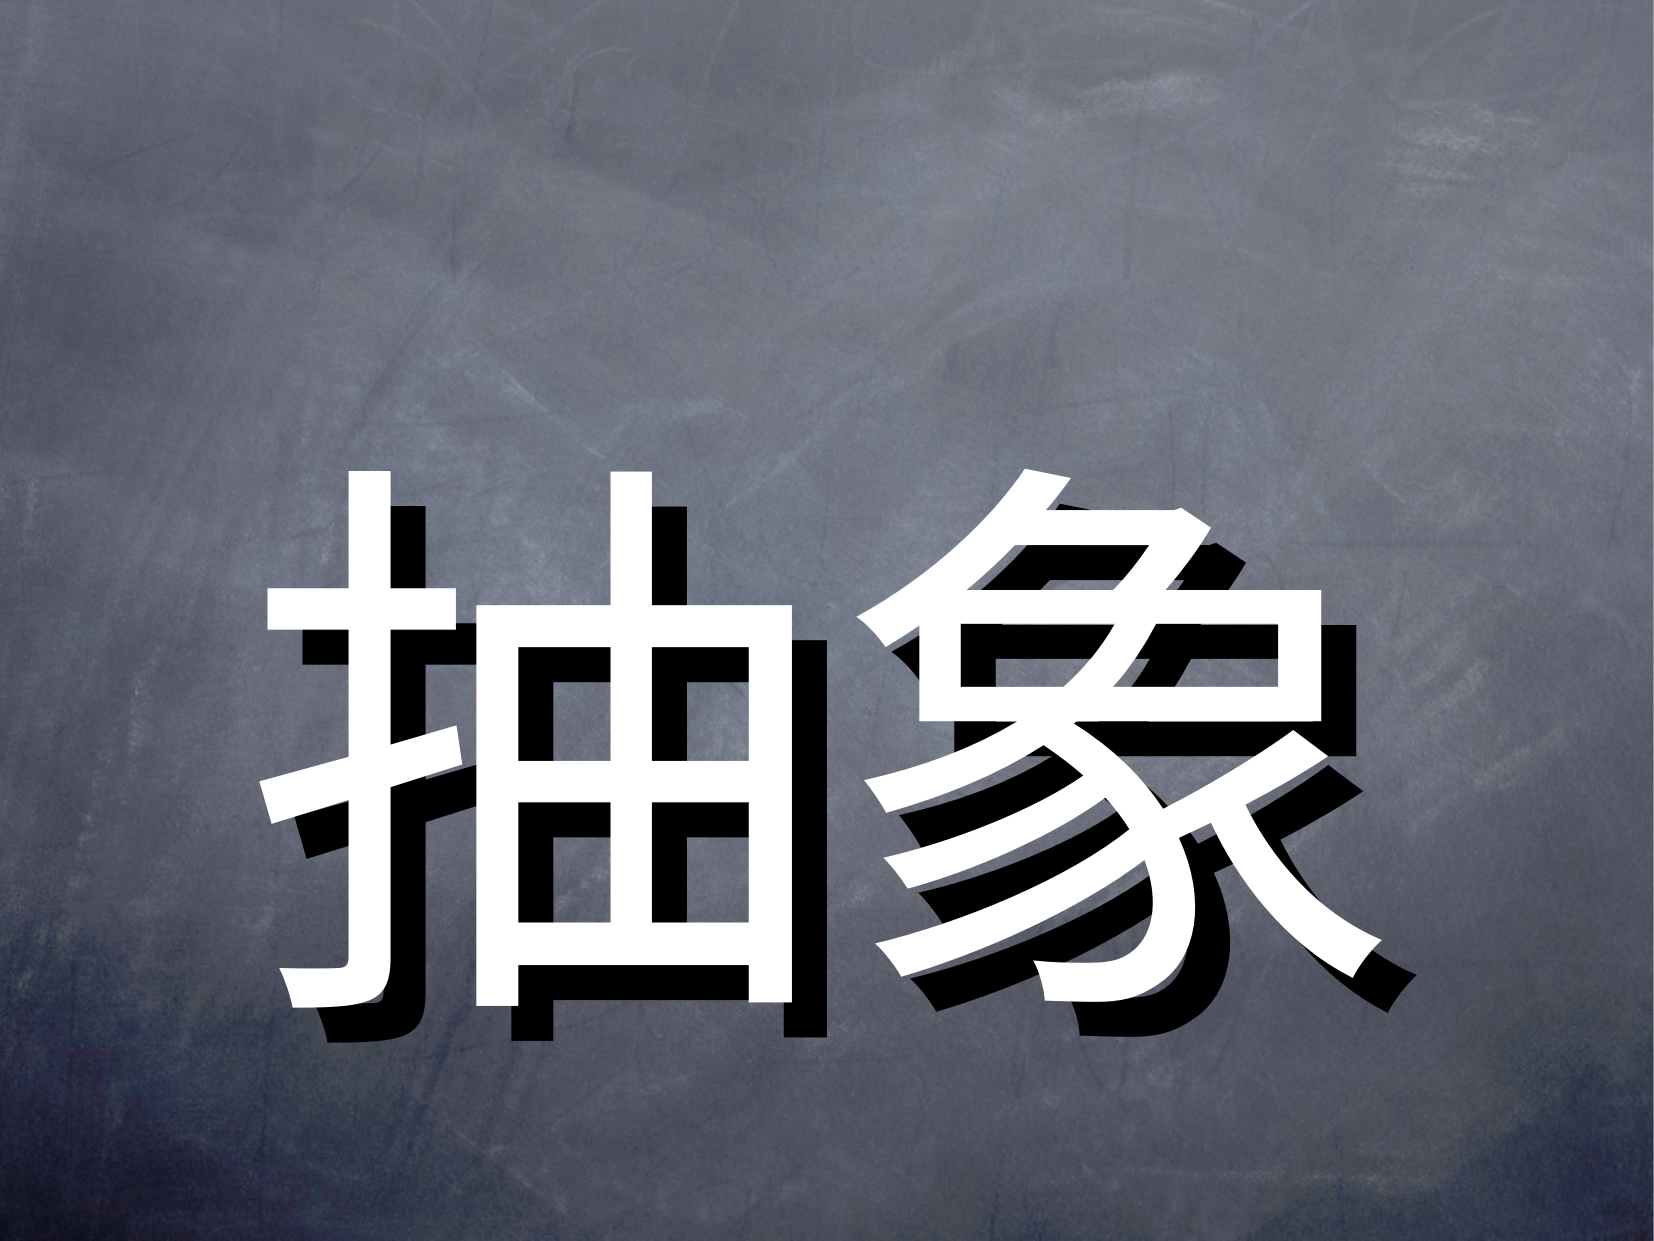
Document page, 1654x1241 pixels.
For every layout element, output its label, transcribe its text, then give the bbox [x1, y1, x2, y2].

text_box 抽象 [188, 277, 1465, 875]
picture [0, 0, 1654, 1241]
